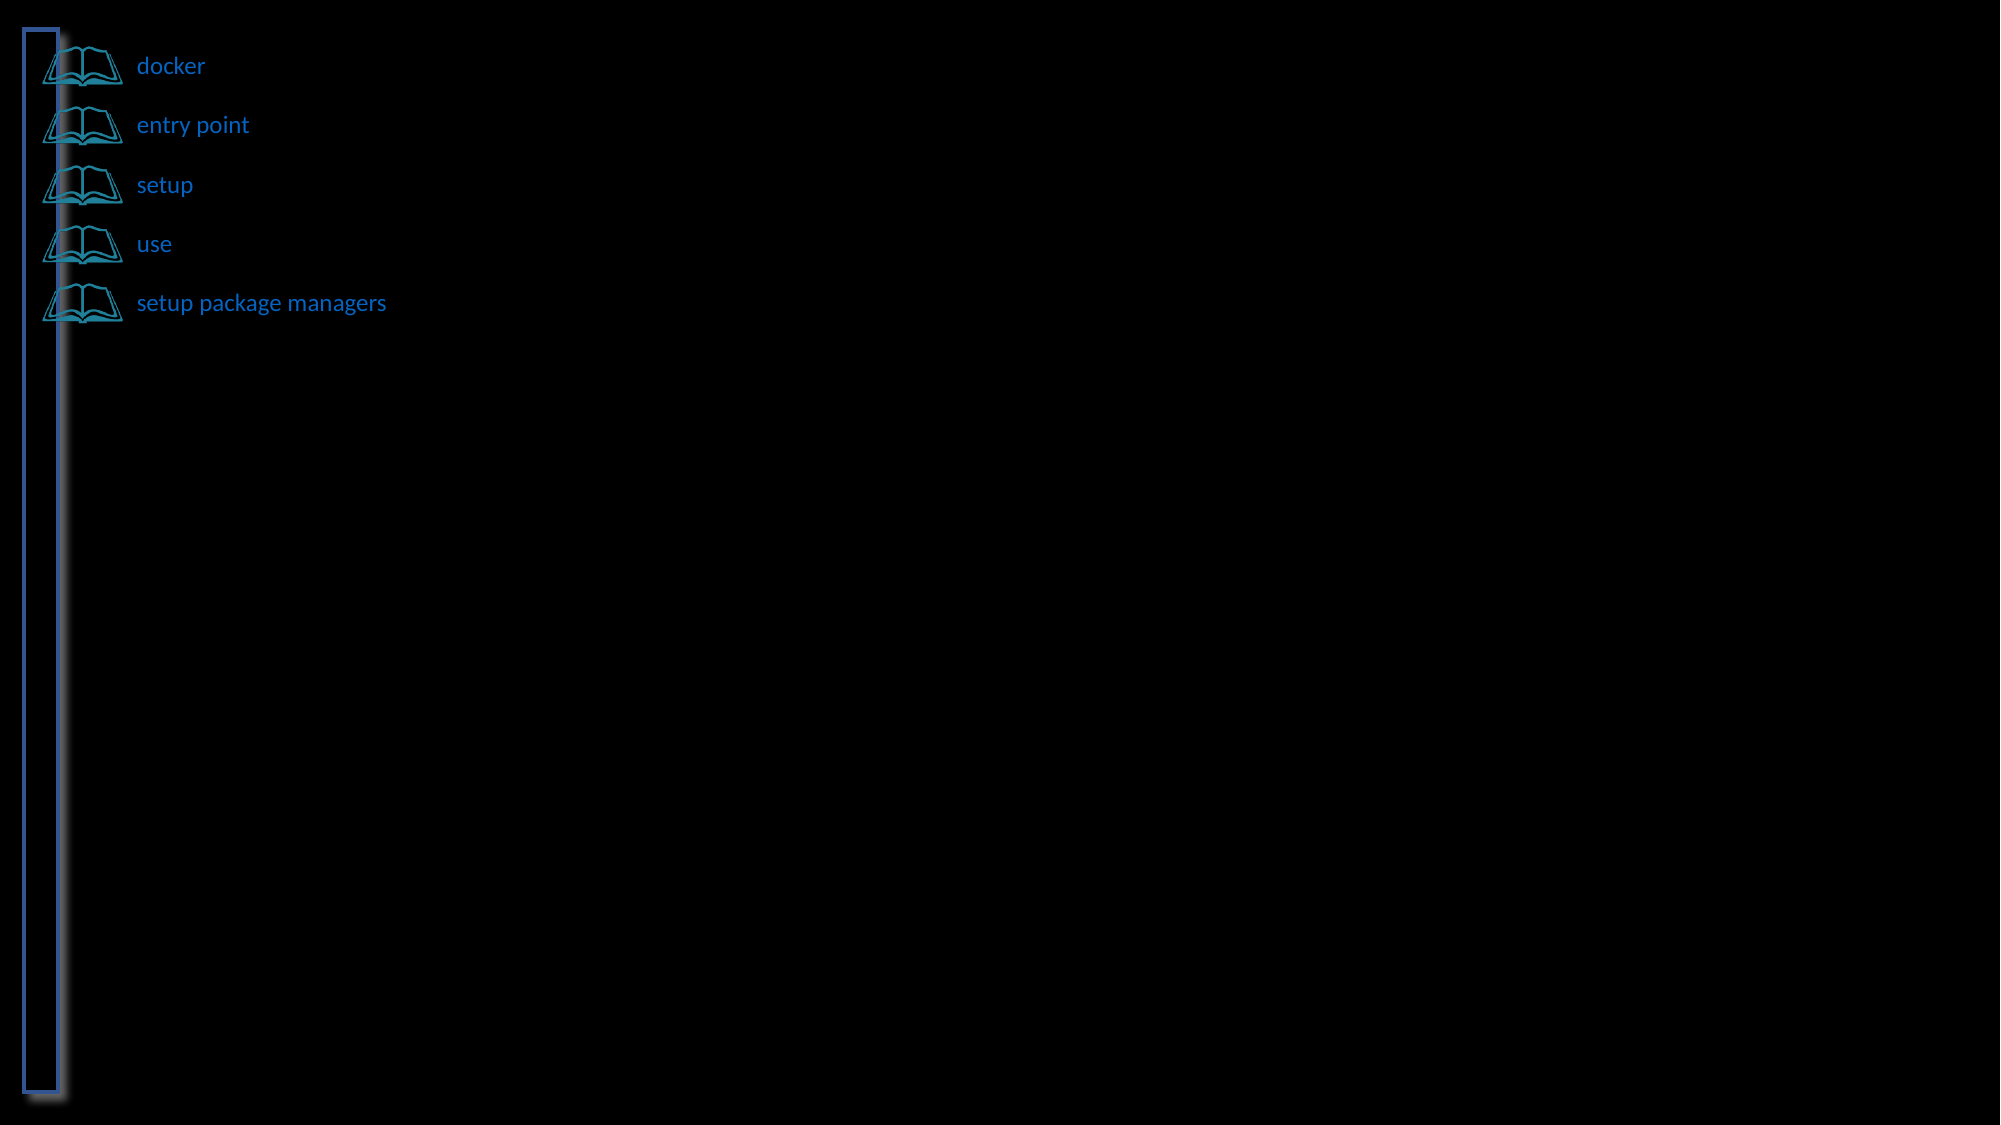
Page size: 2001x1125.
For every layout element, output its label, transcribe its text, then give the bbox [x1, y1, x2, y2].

text_box docker [122, 41, 221, 87]
picture [40, 104, 123, 148]
text_box setup package managers [122, 278, 402, 324]
text_box [23, 29, 58, 1093]
text_box entry point [122, 101, 265, 147]
picture [40, 223, 123, 267]
picture [40, 281, 123, 326]
text_box use [122, 220, 188, 266]
picture [40, 163, 123, 208]
picture [40, 44, 123, 89]
text_box setup [122, 160, 209, 206]
